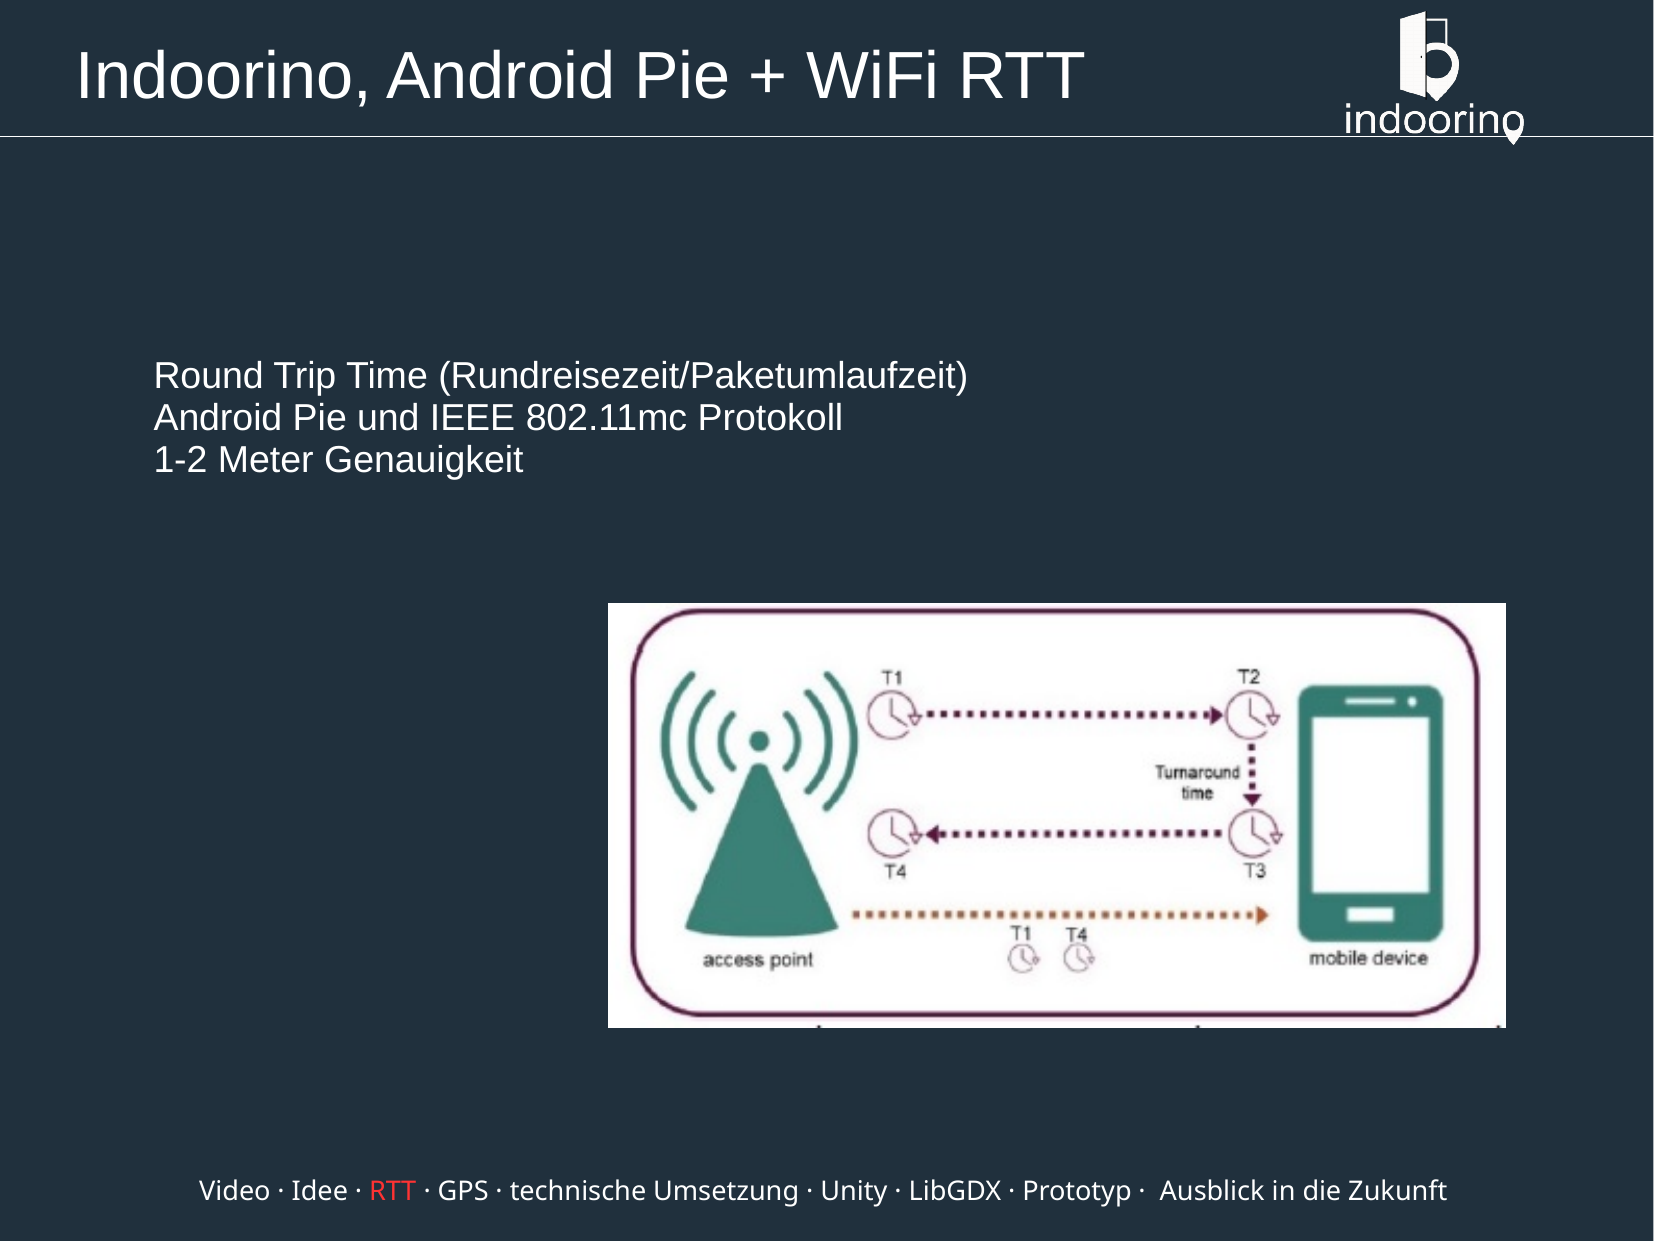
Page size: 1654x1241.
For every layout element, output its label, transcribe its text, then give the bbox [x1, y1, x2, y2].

text_box Round Trip Time (Rundreisezeit/Paketumlaufzeit) Android Pie und IEEE 802.11mc Protokoll 1-2 Meter Genauigkeit [153, 354, 1010, 481]
text_box Indoorino, Android Pie + WiFi RTT [0, 23, 1252, 127]
text_box Video · Idee · RTT · GPS · technische Umsetzung · Unity · LibGDX · Prototyp · Ausblick in die Zukunft [106, 1174, 1547, 1205]
picture [0, 0, 1654, 1241]
